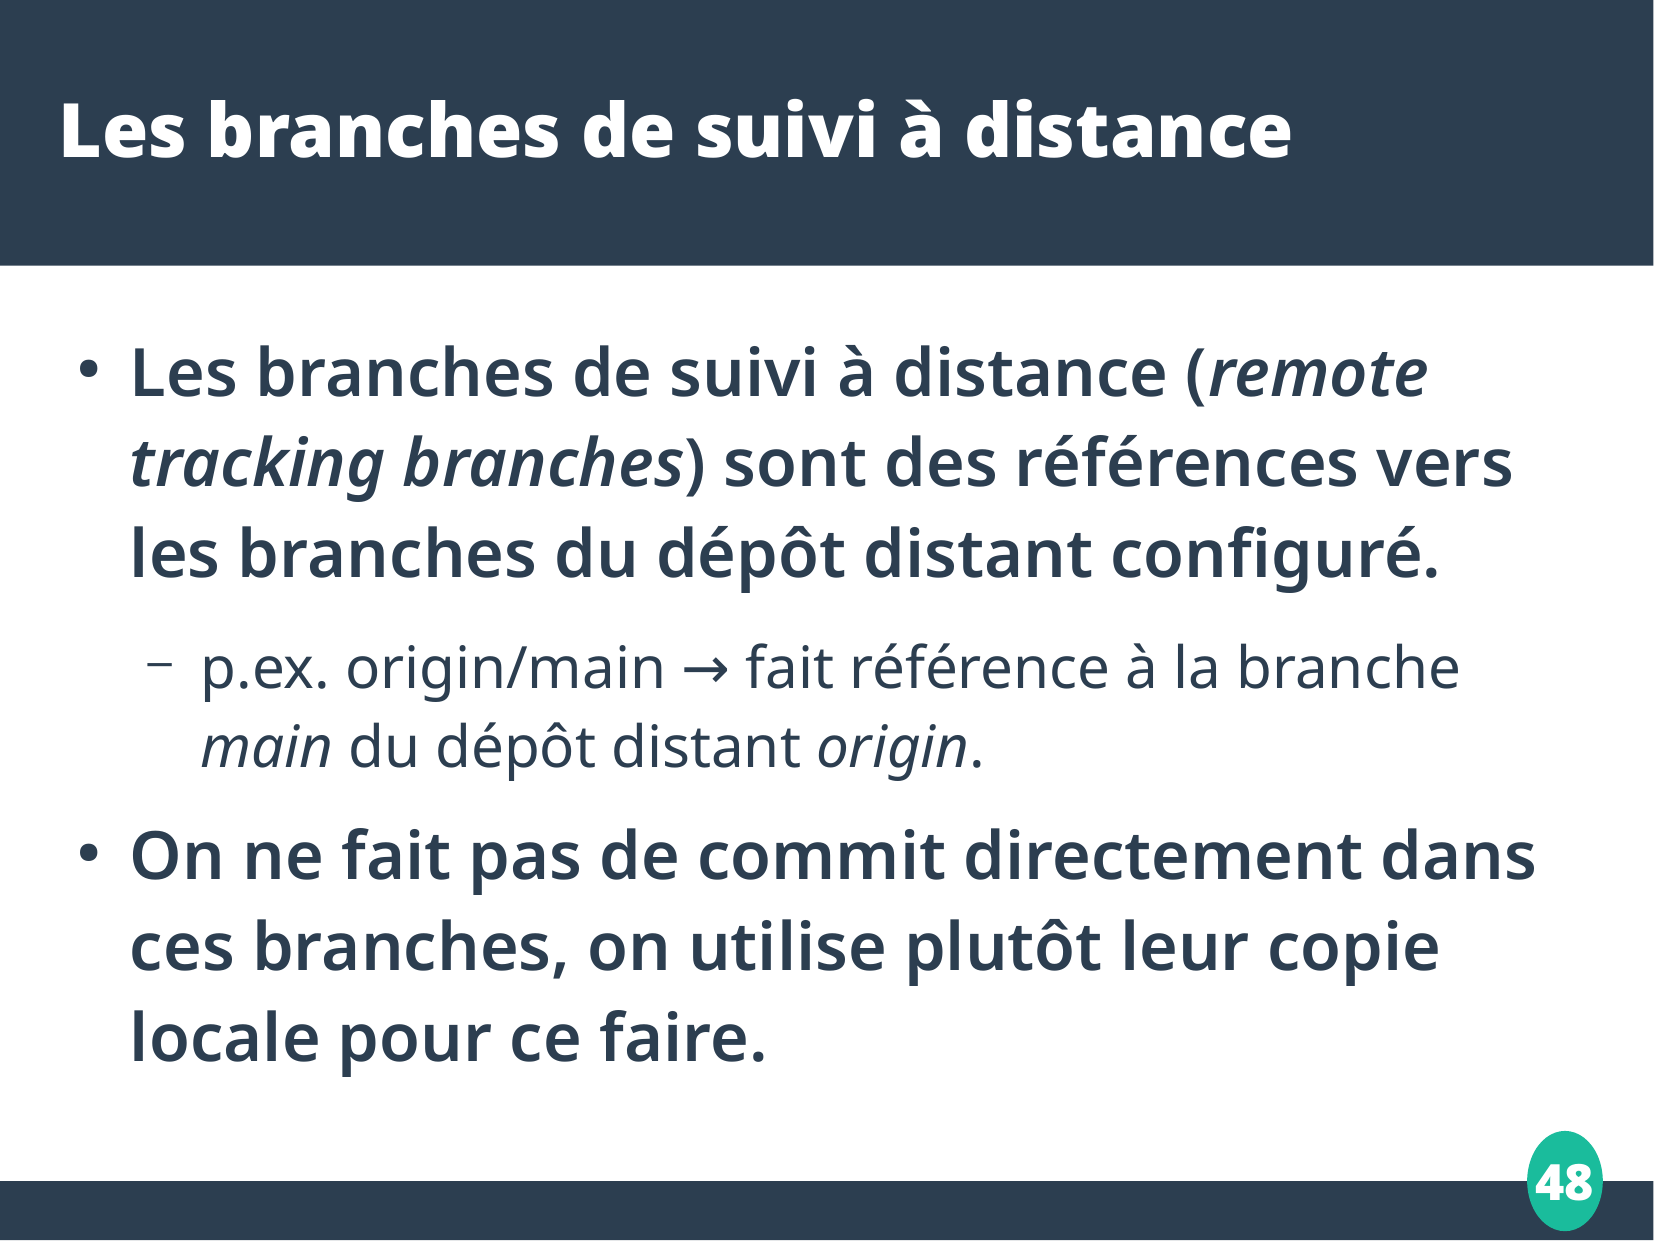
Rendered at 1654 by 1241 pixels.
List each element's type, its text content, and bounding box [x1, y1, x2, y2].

list Les branches de suivi à distance (remote tracking branches) sont des références vers les branches du dépôt distant configuré. p.ex. origin/main → fait référence à la branche main du dépôt distant origin. On ne fait pas de commit directement dans ces branches, on utilise plutôt leur copie locale pour ce faire. [59, 324, 1595, 1152]
title Les branches de suivi à distance [59, 49, 1595, 207]
